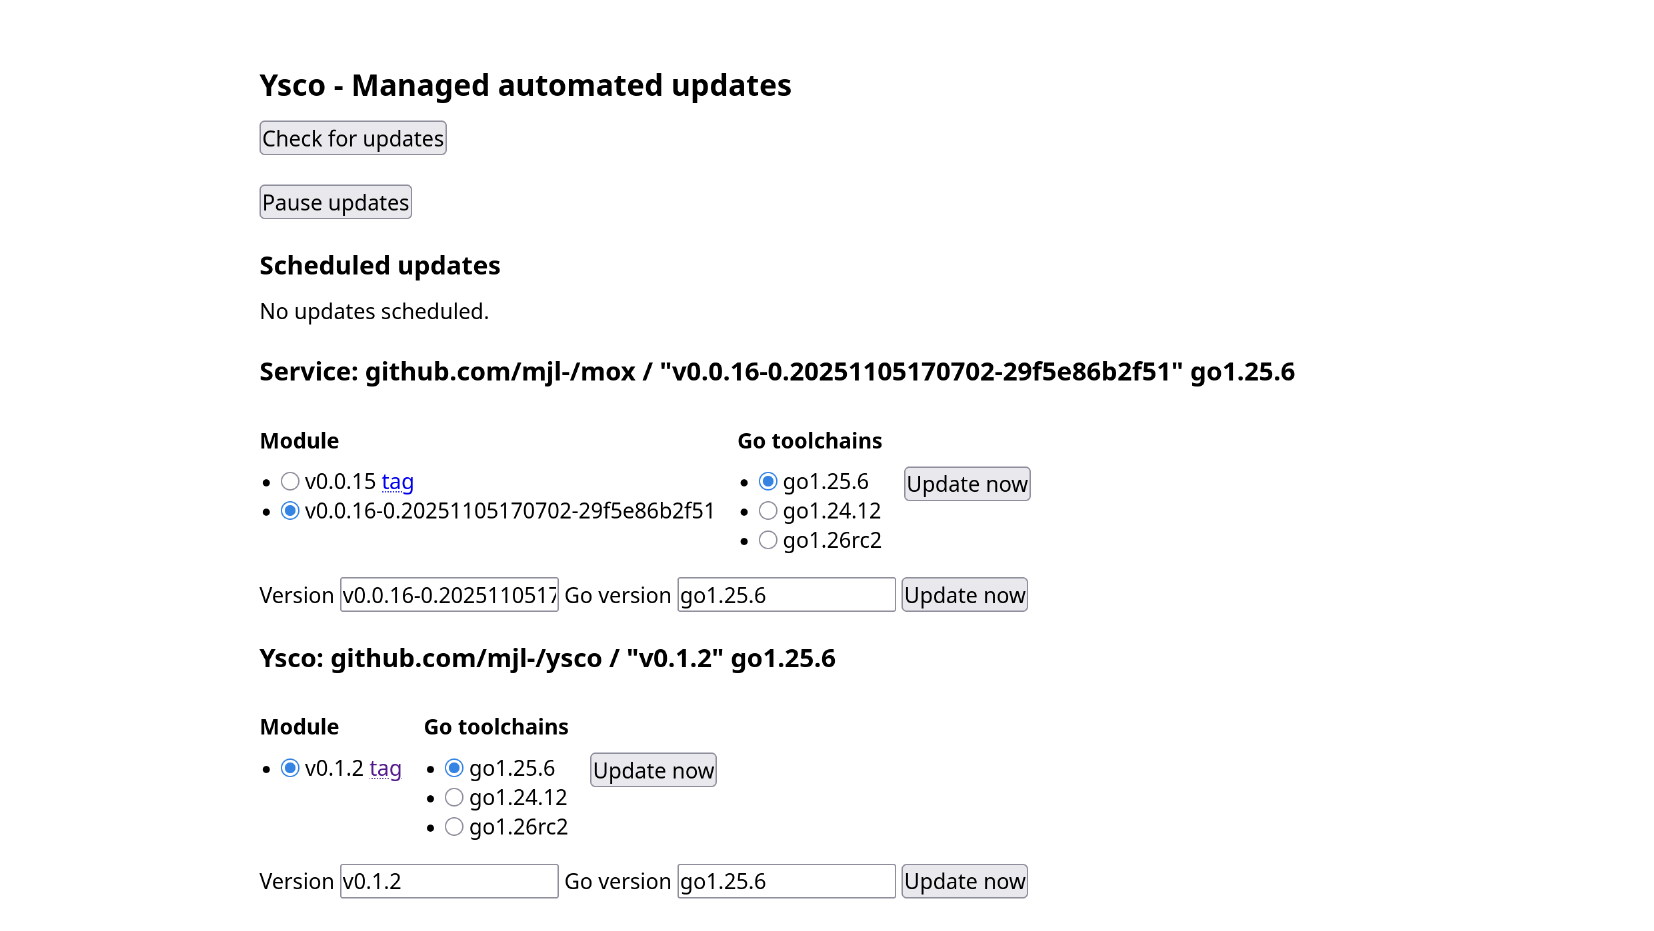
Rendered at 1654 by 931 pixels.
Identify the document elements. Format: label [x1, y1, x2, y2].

picture [238, 44, 1313, 907]
